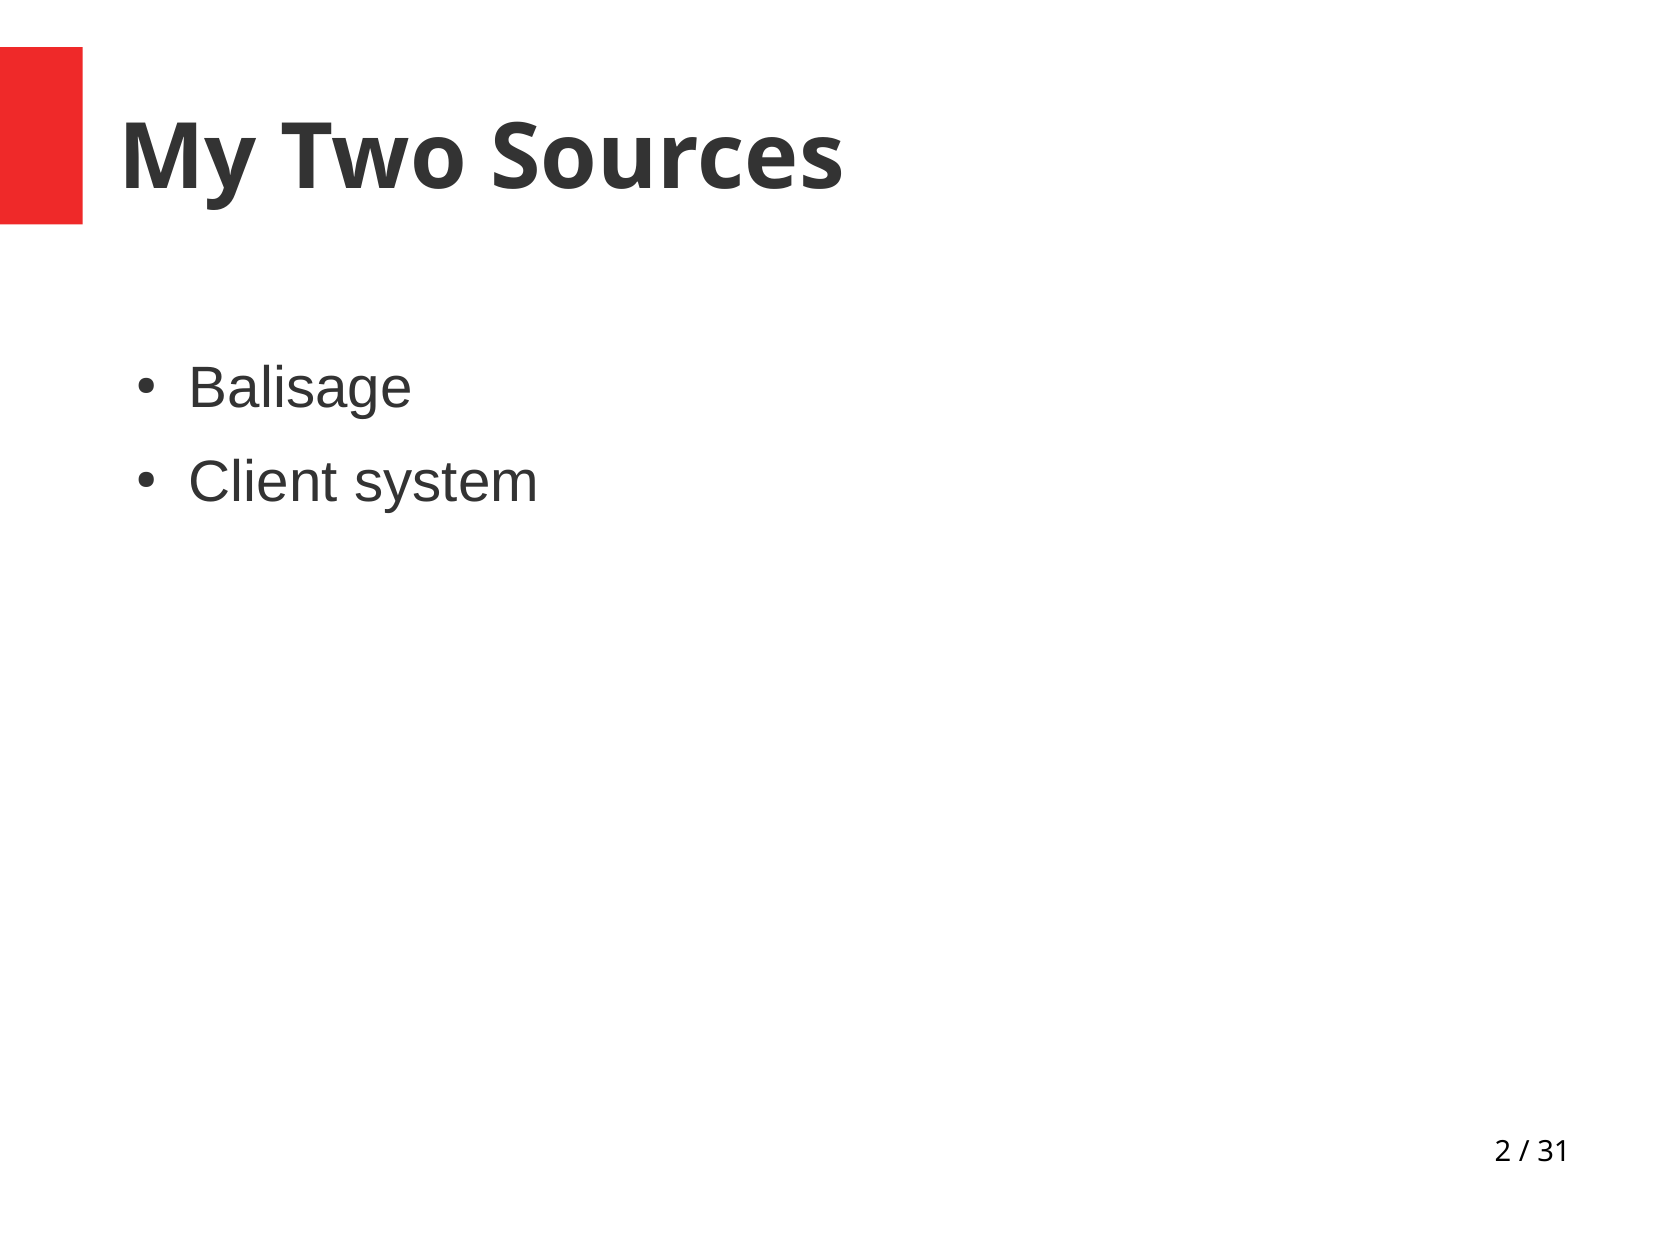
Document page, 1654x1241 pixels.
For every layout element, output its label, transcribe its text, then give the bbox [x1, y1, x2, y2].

title My Two Sources [118, 49, 1571, 257]
list Balisage Client system [118, 354, 1536, 1074]
